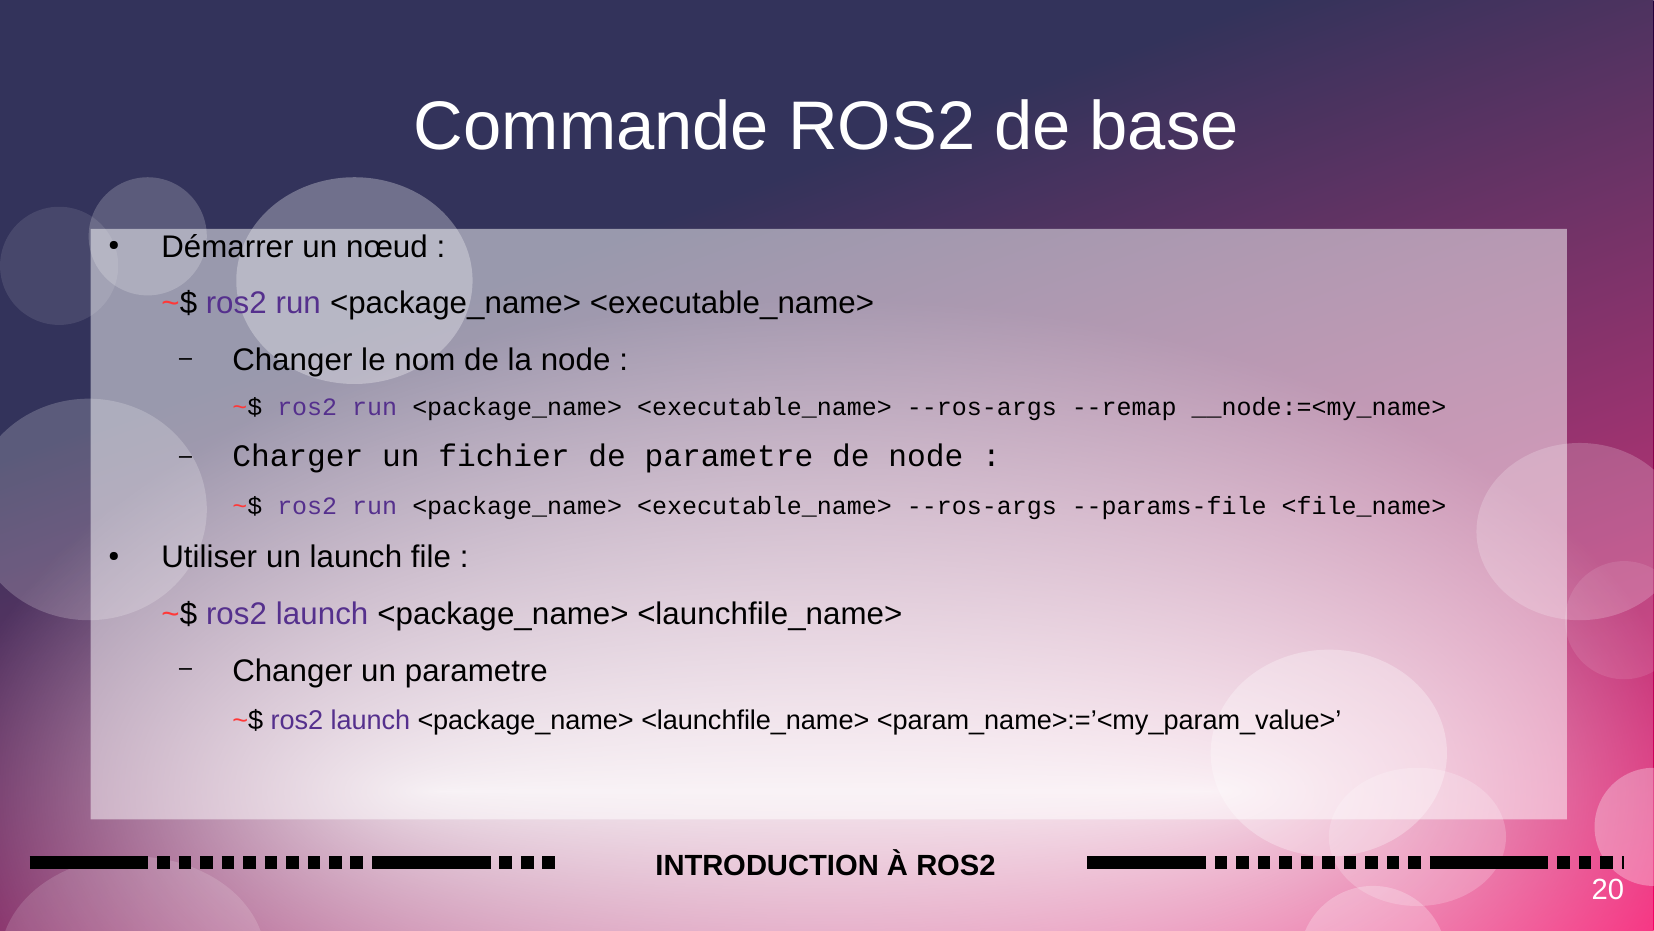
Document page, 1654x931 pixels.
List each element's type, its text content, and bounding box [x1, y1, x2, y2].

list Démarrer un nœud : ~$ ros2 run <package_name> <executable_name> Changer le nom de la node : ~$ ros2 run <package_name> <executable_name> --ros-args --remap __node:=<my_name> Charger un fichier de parametre de node : ~$ ros2 run <package_name> <executable_name> --ros-args --params-file <file_name> Utiliser un launch file : ~$ ros2 launch <package_name> <launchfile_name> Changer un parametre ~$ ros2 launch <package_name> <launchfile_name> <param_name>:=’<my_param_value>’ [90, 228, 1567, 820]
title Commande ROS2 de base [88, 44, 1565, 207]
